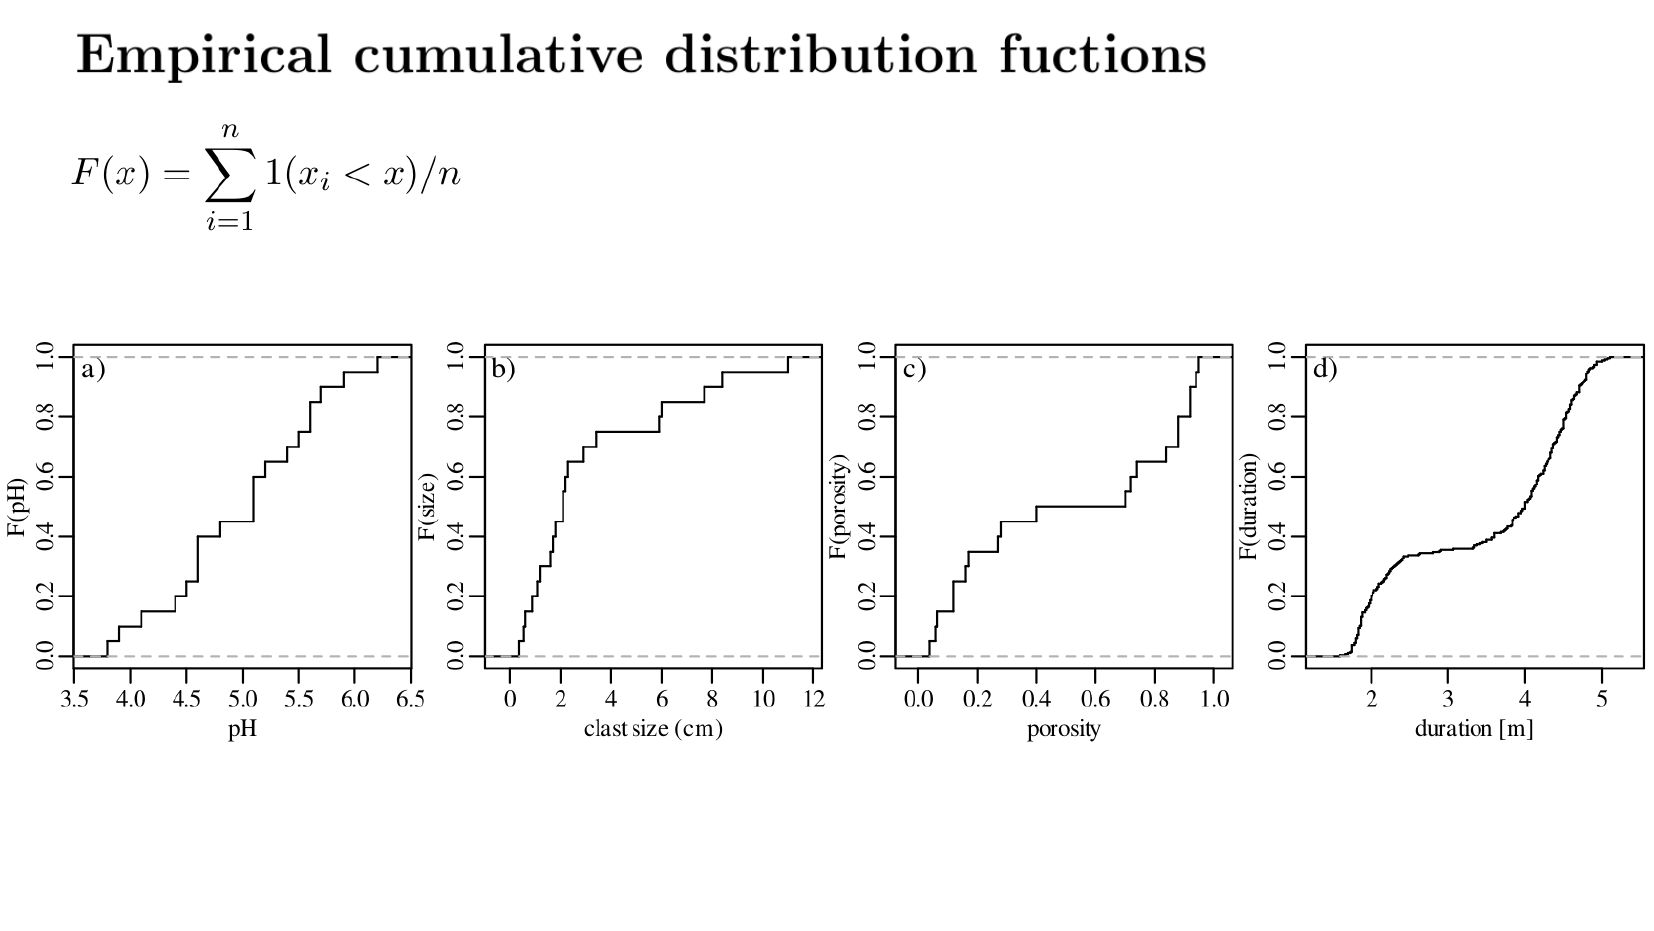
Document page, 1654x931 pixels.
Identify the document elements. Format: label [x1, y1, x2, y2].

picture [0, 336, 1654, 744]
picture [64, 118, 467, 240]
picture [70, 26, 1217, 84]
